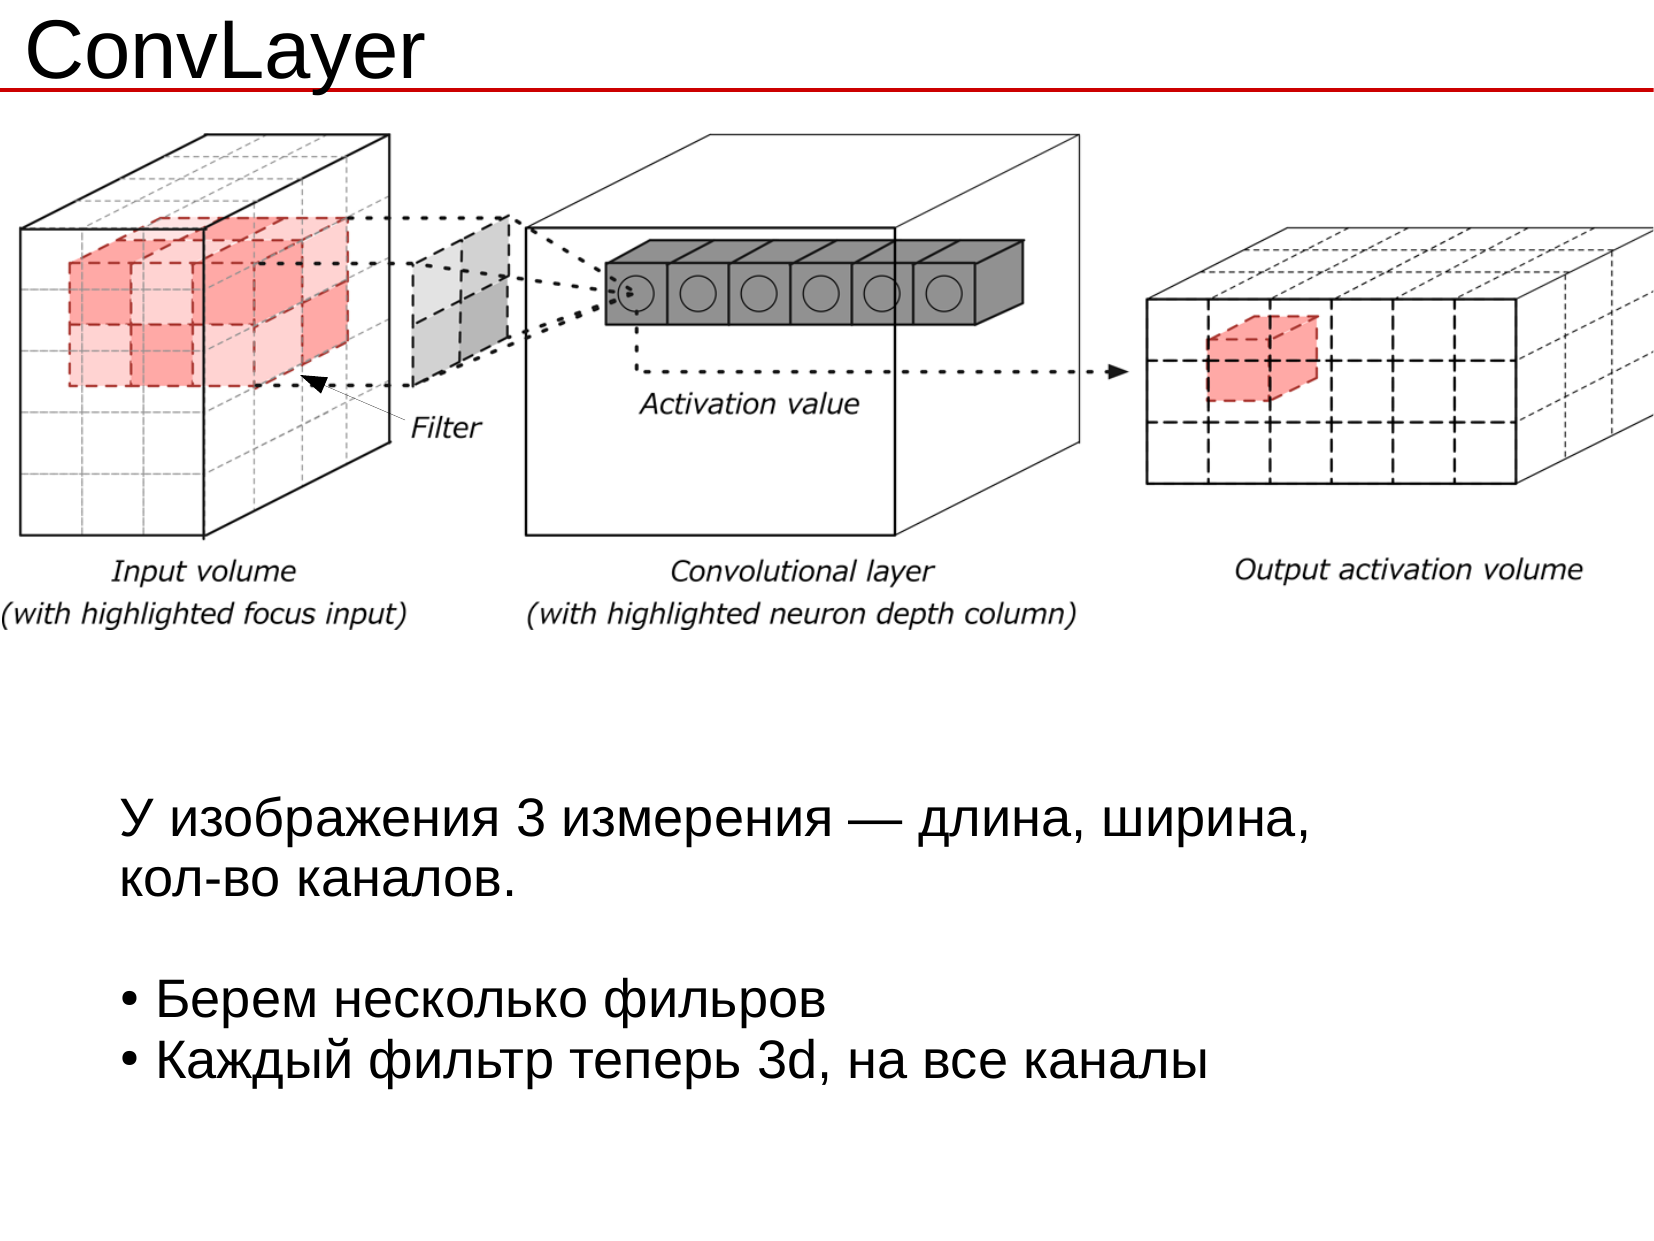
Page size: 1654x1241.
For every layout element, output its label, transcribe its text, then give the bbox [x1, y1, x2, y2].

picture [2, 133, 1654, 631]
text_box У изображения 3 измерения — длина, ширина, кол-во каналов. Берем несколько фильров Каждый фильтр теперь 3d, на все каналы [105, 780, 1441, 1159]
title ConvLayer [24, 2, 1295, 96]
